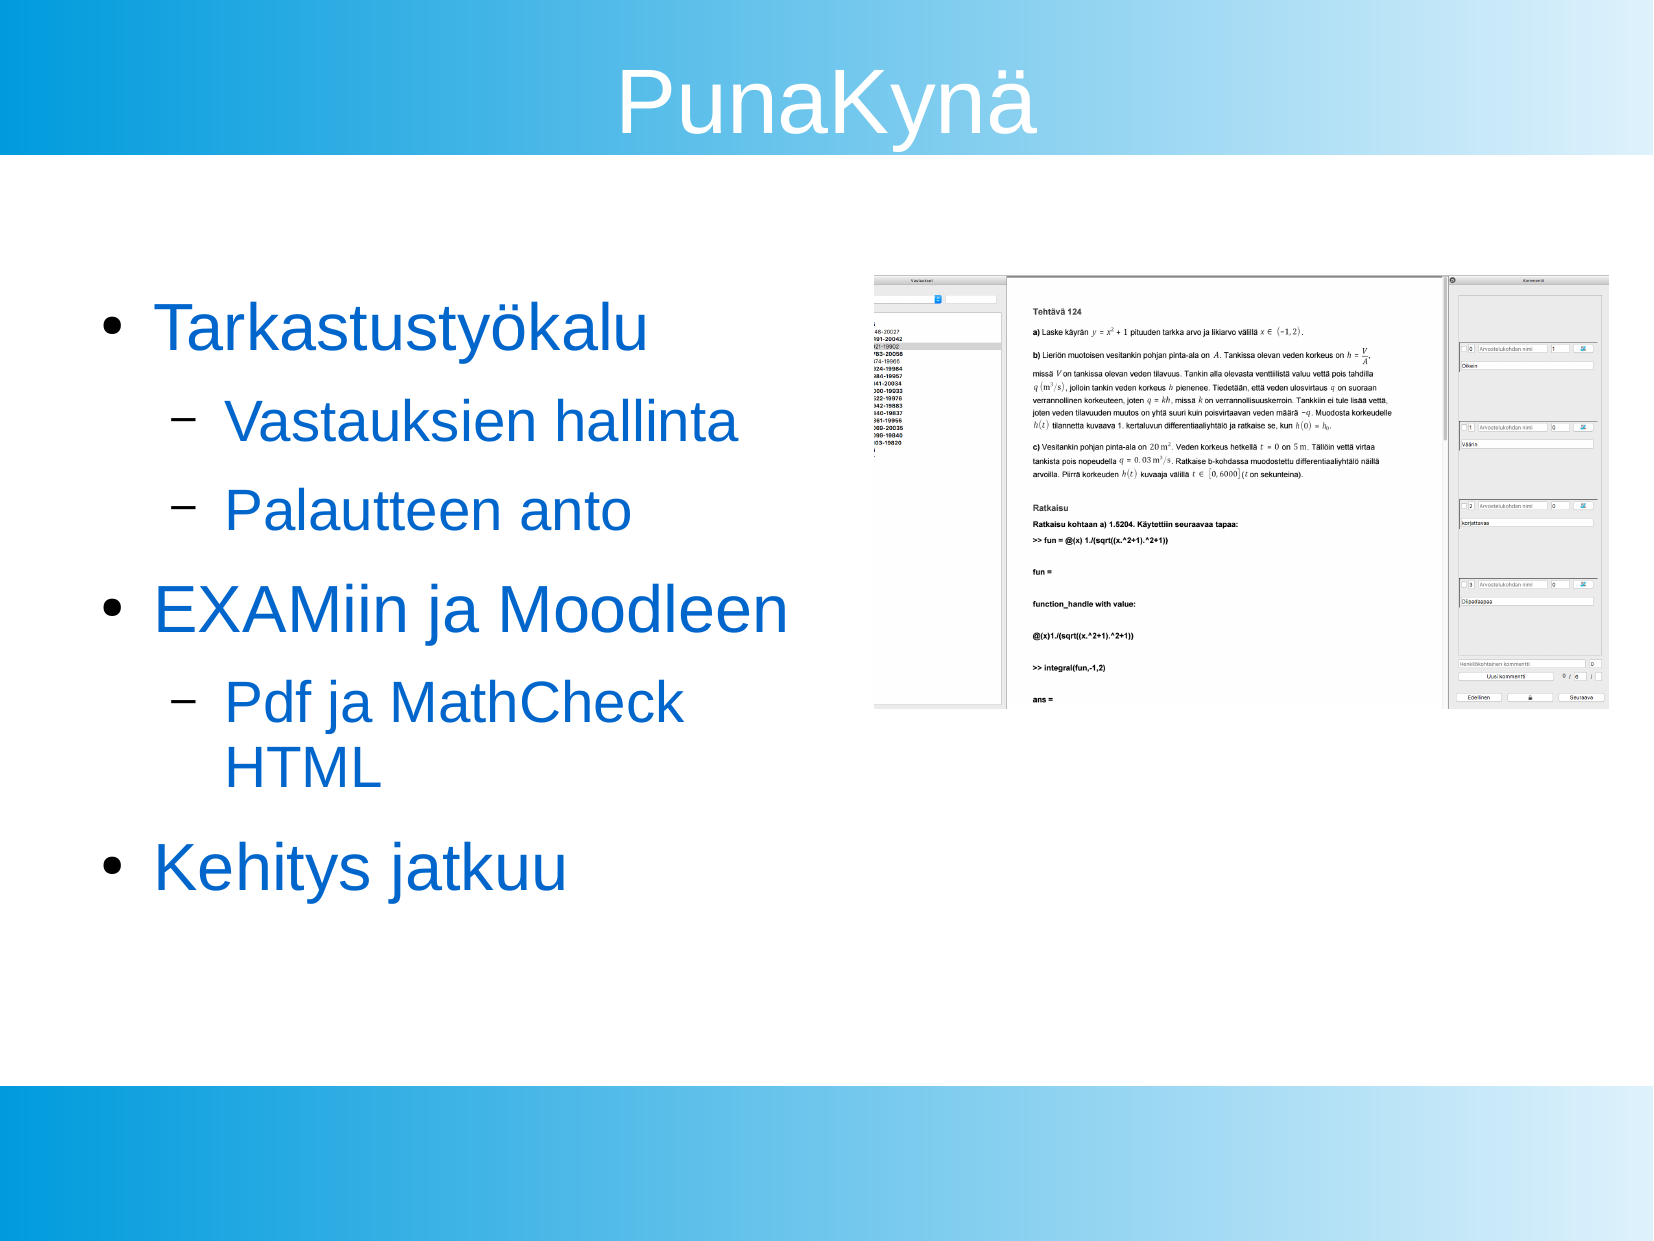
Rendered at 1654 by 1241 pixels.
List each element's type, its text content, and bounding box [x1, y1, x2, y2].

list Tarkastustyökalu Vastauksien hallinta Palautteen anto EXAMiin ja Moodleen Pdf ja MathCheck HTML Kehitys jatkuu [82, 290, 809, 1010]
title PunaKynä [82, 49, 1571, 155]
picture [874, 275, 1609, 709]
